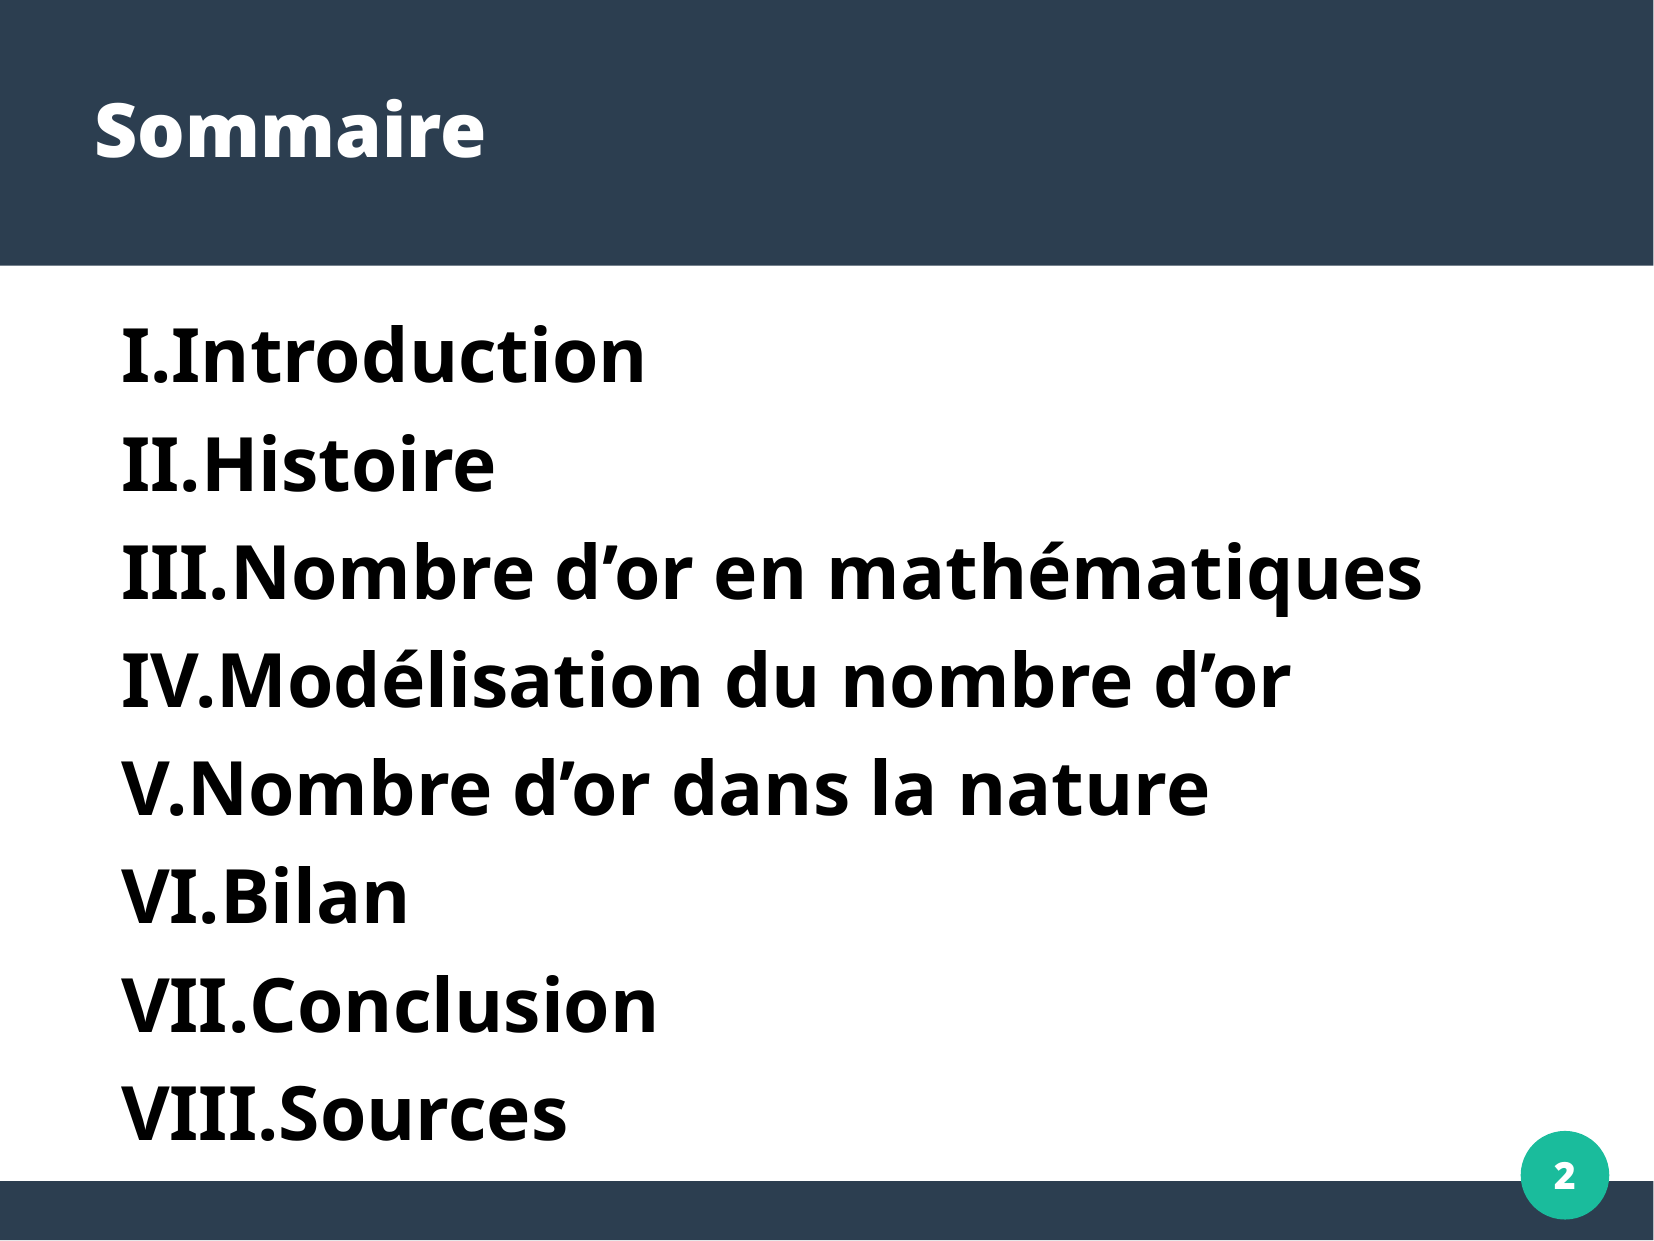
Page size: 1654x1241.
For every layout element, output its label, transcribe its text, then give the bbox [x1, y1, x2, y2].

text_box Introduction Histoire Nombre d’or en mathématiques Modélisation du nombre d’or Nombre d’or dans la nature Bilan Conclusion Sources [106, 295, 1524, 1185]
title Sommaire [59, 49, 1595, 207]
